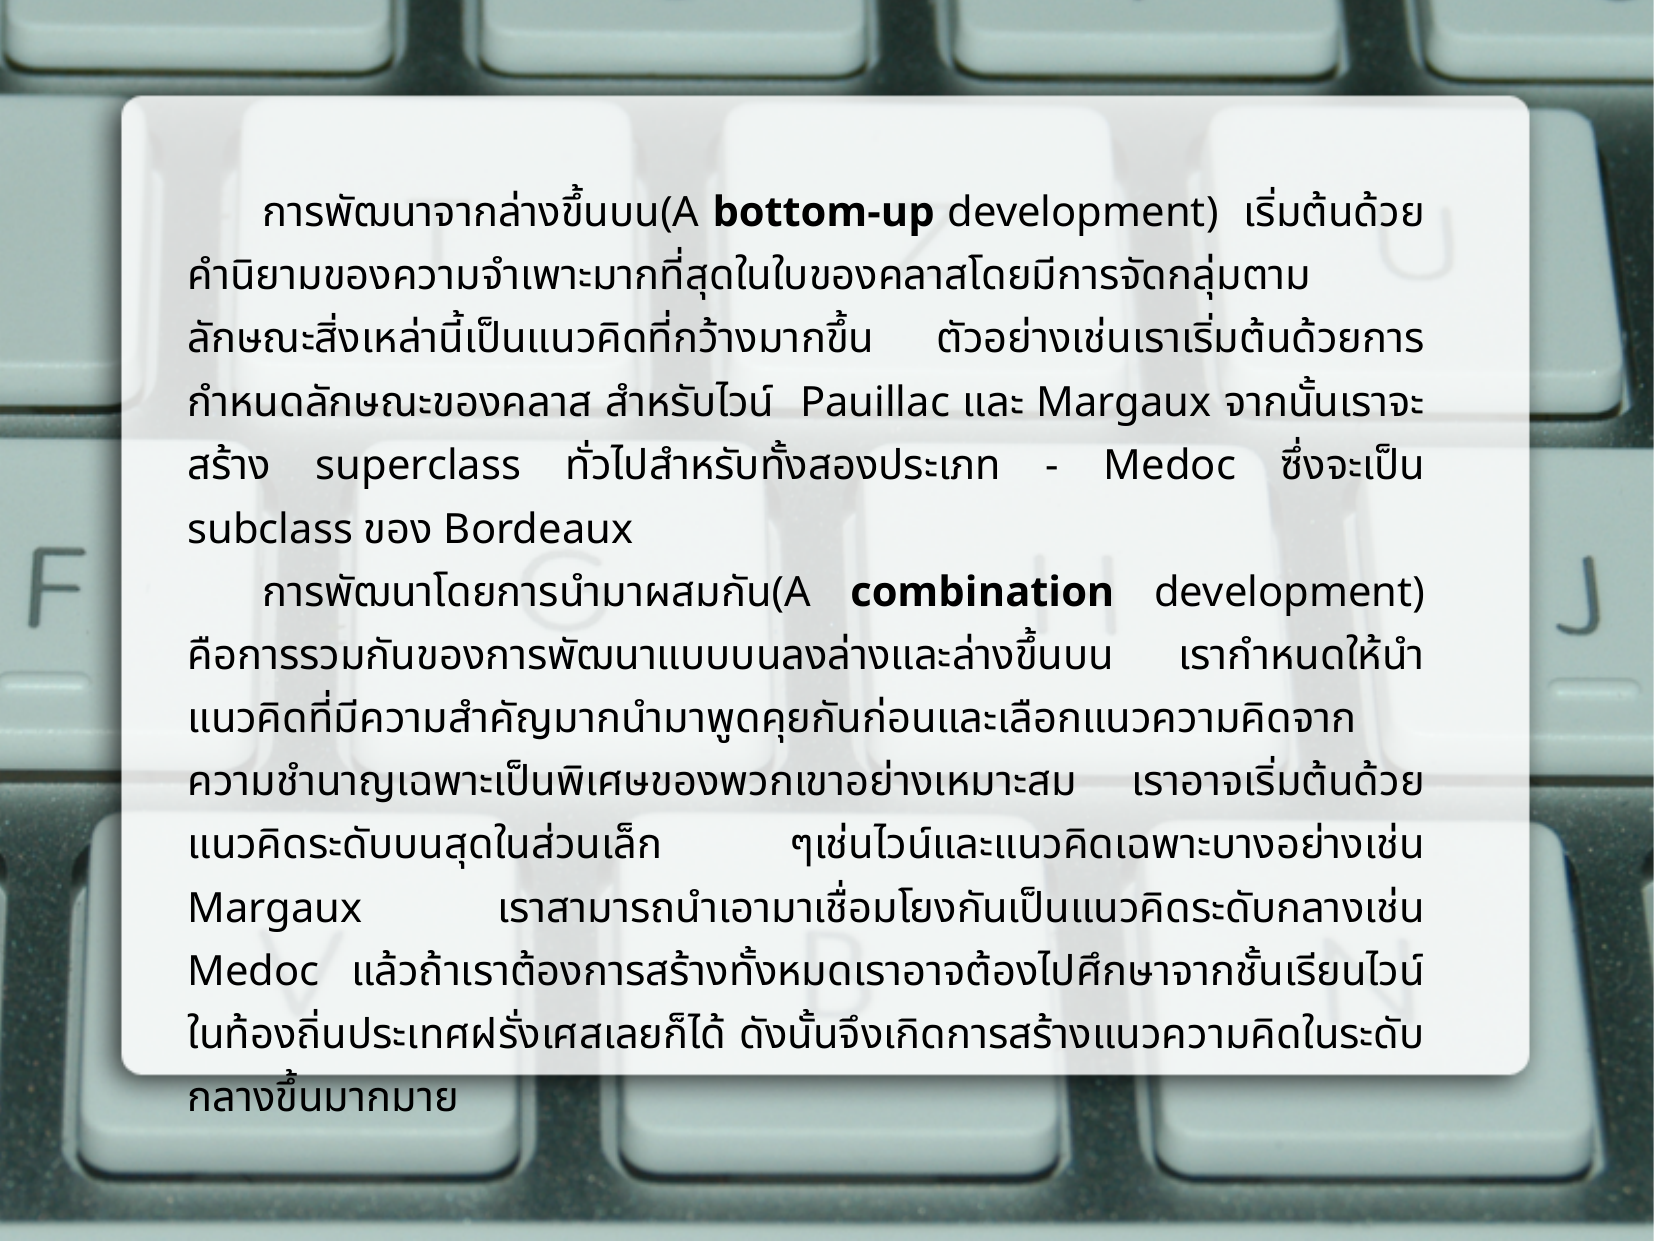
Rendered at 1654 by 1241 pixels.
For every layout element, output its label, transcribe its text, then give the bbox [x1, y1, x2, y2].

picture [0, 0, 1654, 1241]
subtitle การพัฒนาจากล่างขึ้นบน(A bottom-up development) เริ่มต้นด้วยคำนิยามของความจำเพาะมากที่สุดในใบของคลาสโดยมีการจัดกลุ่มตามลักษณะสิ่งเหล่านี้เป็นแนวคิดที่กว้างมากขึ้น ตัวอย่างเช่นเราเริ่มต้นด้วยการกำหนดลักษณะของคลาส สำหรับไวน์ Pauillac และ Margaux จากนั้นเราจะสร้าง superclass ทั่วไปสำหรับทั้งสองประเภท - Medoc ซึ่งจะเป็น subclass ของ Bordeaux การพัฒนาโดยการนำมาผสมกัน(A combination development) คือการรวมกันของการพัฒนาแบบบนลงล่างและล่างขึ้นบน เรากำหนดให้นำแนวคิดที่มีความสำคัญมากนำมาพูดคุยกันก่อนและเลือกแนวความคิดจากความชำนาญเฉพาะเป็นพิเศษของพวกเขาอย่างเหมาะสม เราอาจเริ่มต้นด้วยแนวคิดระดับบนสุดในส่วนเล็ก ๆเช่นไวน์และแนวคิดเฉพาะบางอย่างเช่น Margaux เราสามารถนำเอามาเชื่อมโยงกันเป็นแนวคิดระดับกลางเช่น Medoc แล้วถ้าเราต้องการสร้างทั้งหมดเราอาจต้องไปศึกษาจากชั้นเรียนไวน์ในท้องถิ่นประเทศฝรั่งเศสเลยก็ได้ ดังนั้นจึงเกิดการสร้างแนวความคิดในระดับกลางขึ้นมากมาย [187, 337, 1426, 976]
